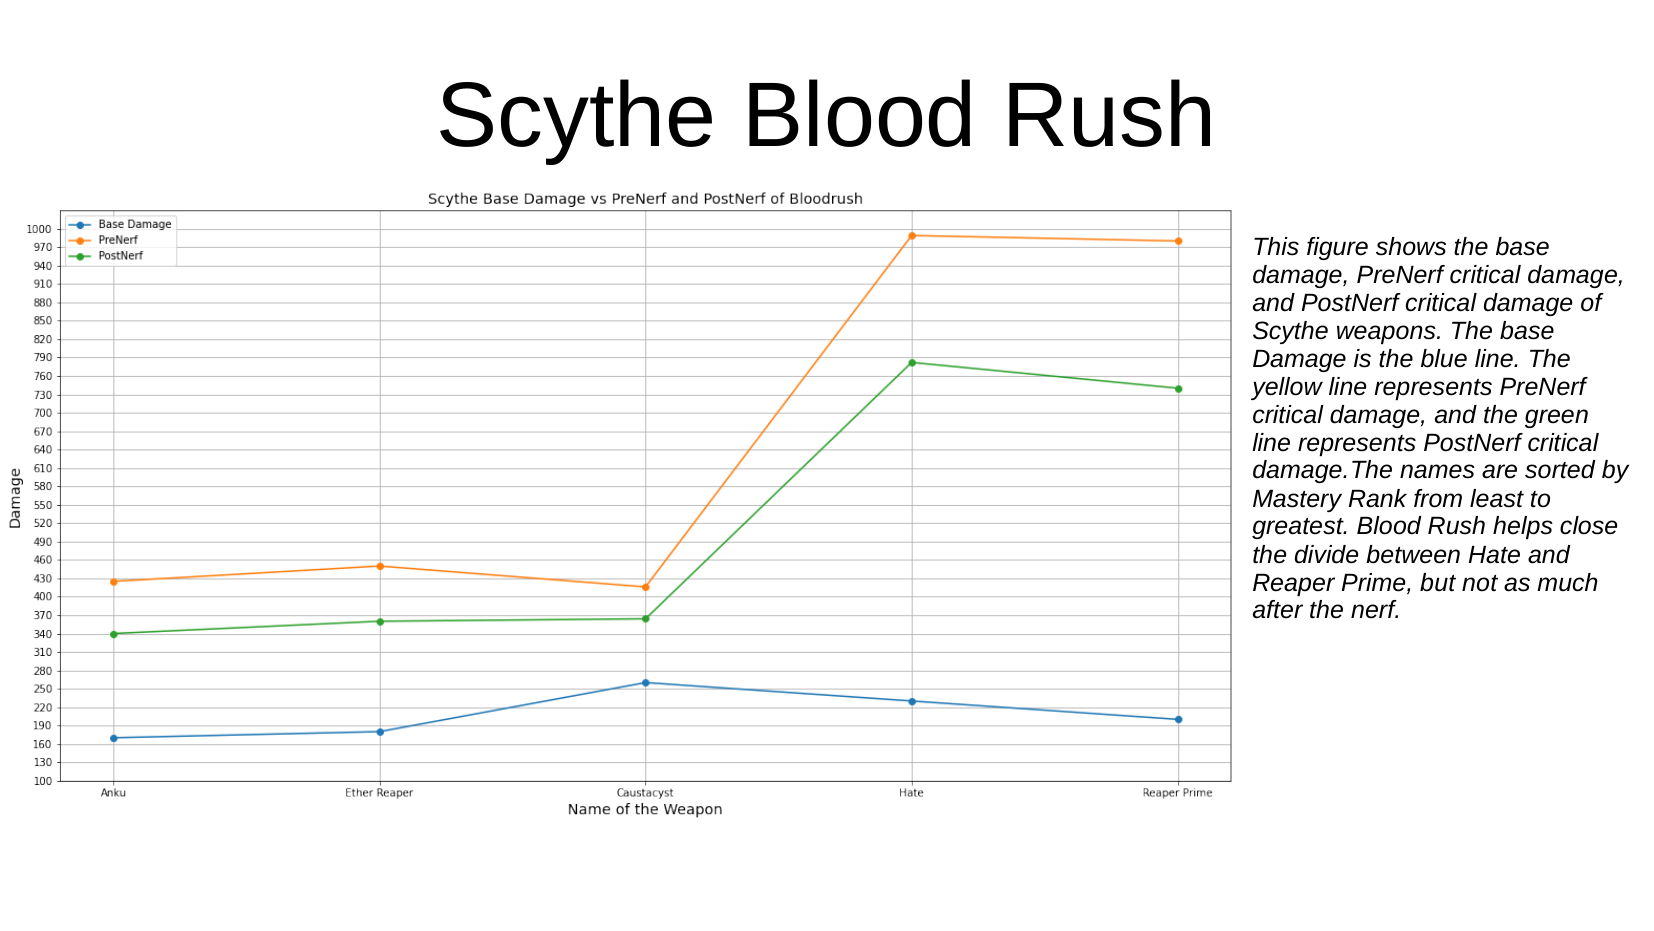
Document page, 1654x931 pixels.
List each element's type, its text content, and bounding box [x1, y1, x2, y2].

title Scythe Blood Rush [82, 37, 1571, 193]
text_box This figure shows the base damage, PreNerf critical damage, and PostNerf critical damage of Scythe weapons. The base Damage is the blue line. The yellow line represents PreNerf critical damage, and the green line represents PostNerf critical damage.The names are sorted by Mastery Rank from least to greatest. Blood Rush helps close the divide between Hate and Reaper Prime, but not as much after the nerf. [1237, 225, 1651, 632]
picture [0, 185, 1238, 826]
